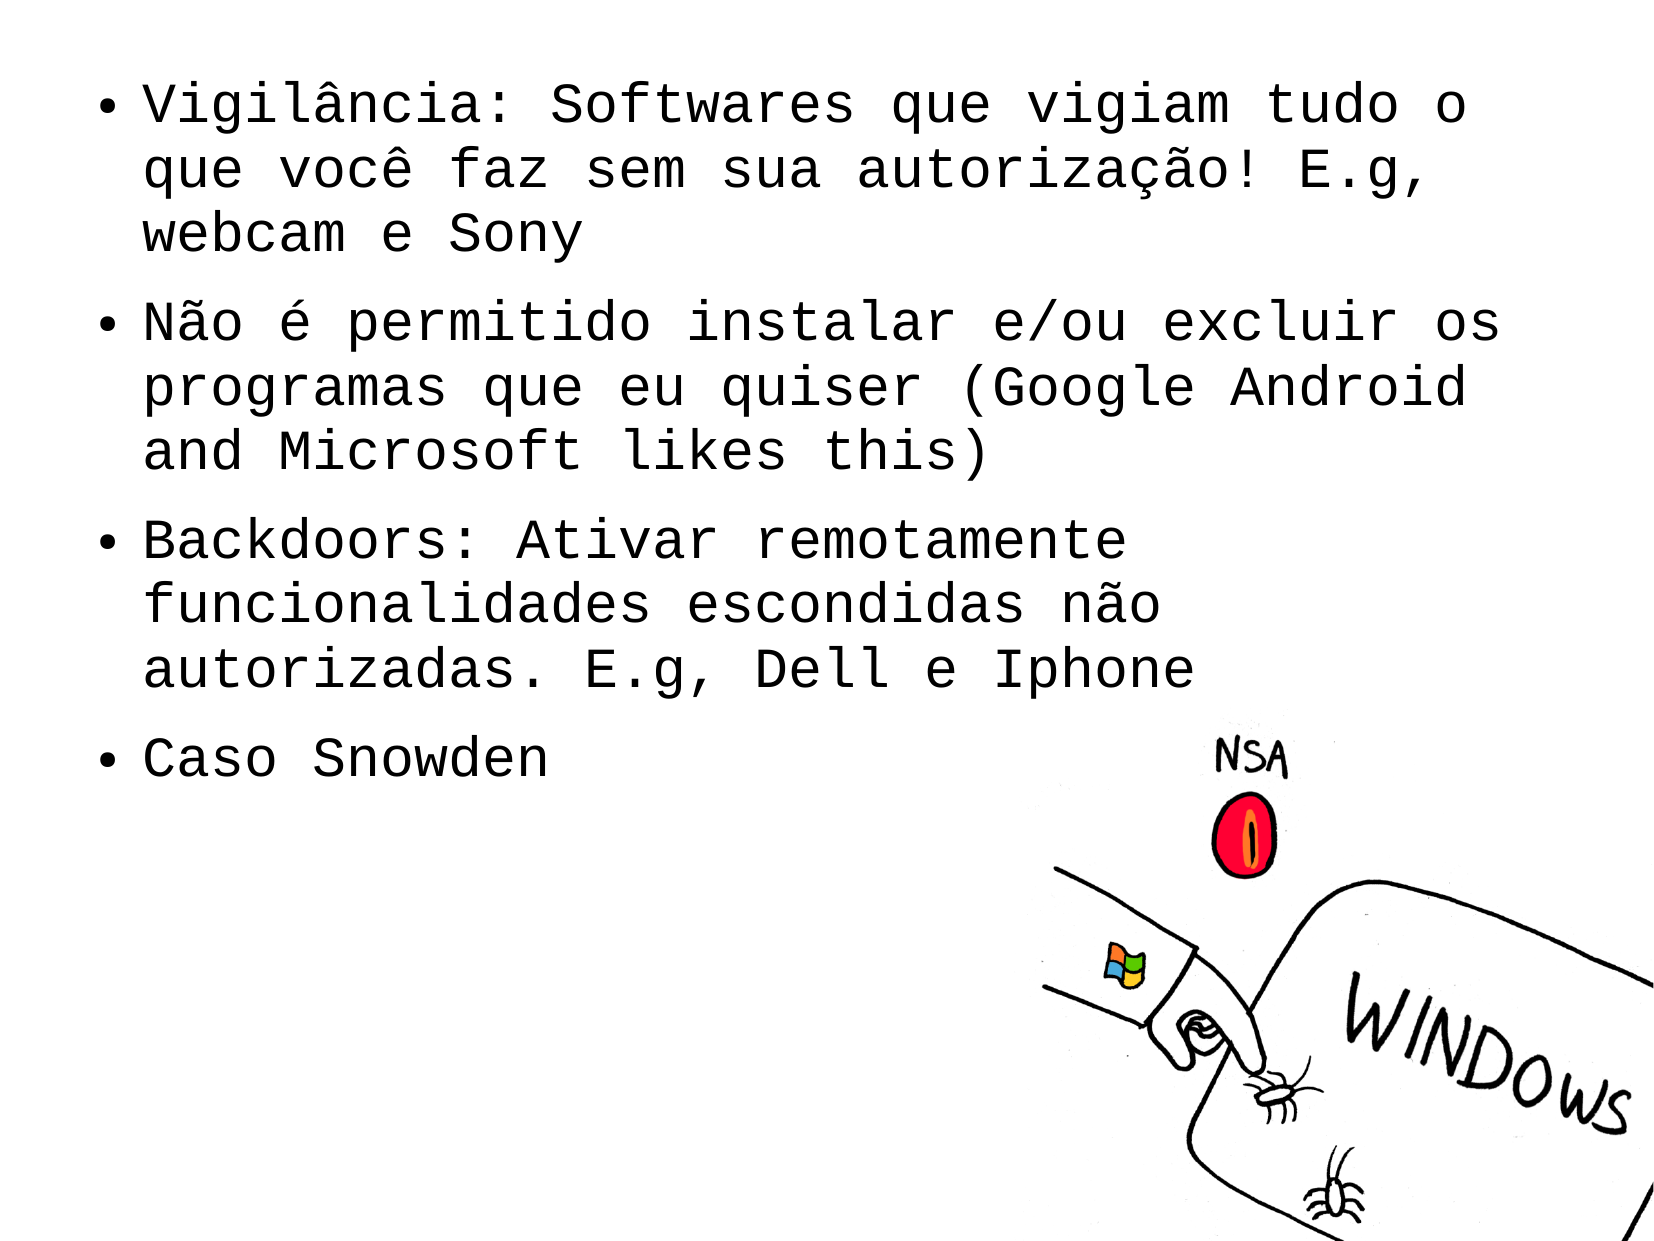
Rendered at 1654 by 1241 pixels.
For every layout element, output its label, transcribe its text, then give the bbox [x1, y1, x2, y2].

list Vigilância: Softwares que vigiam tudo o que você faz sem sua autorização! E.g, webcam e Sony Não é permitido instalar e/ou excluir os programas que eu quiser (Google Android and Microsoft likes this) Backdoors: Ativar remotamente funcionalidades escondidas não autorizadas. E.g, Dell e Iphone Caso Snowden [82, 75, 1571, 796]
picture [1014, 704, 1654, 1241]
